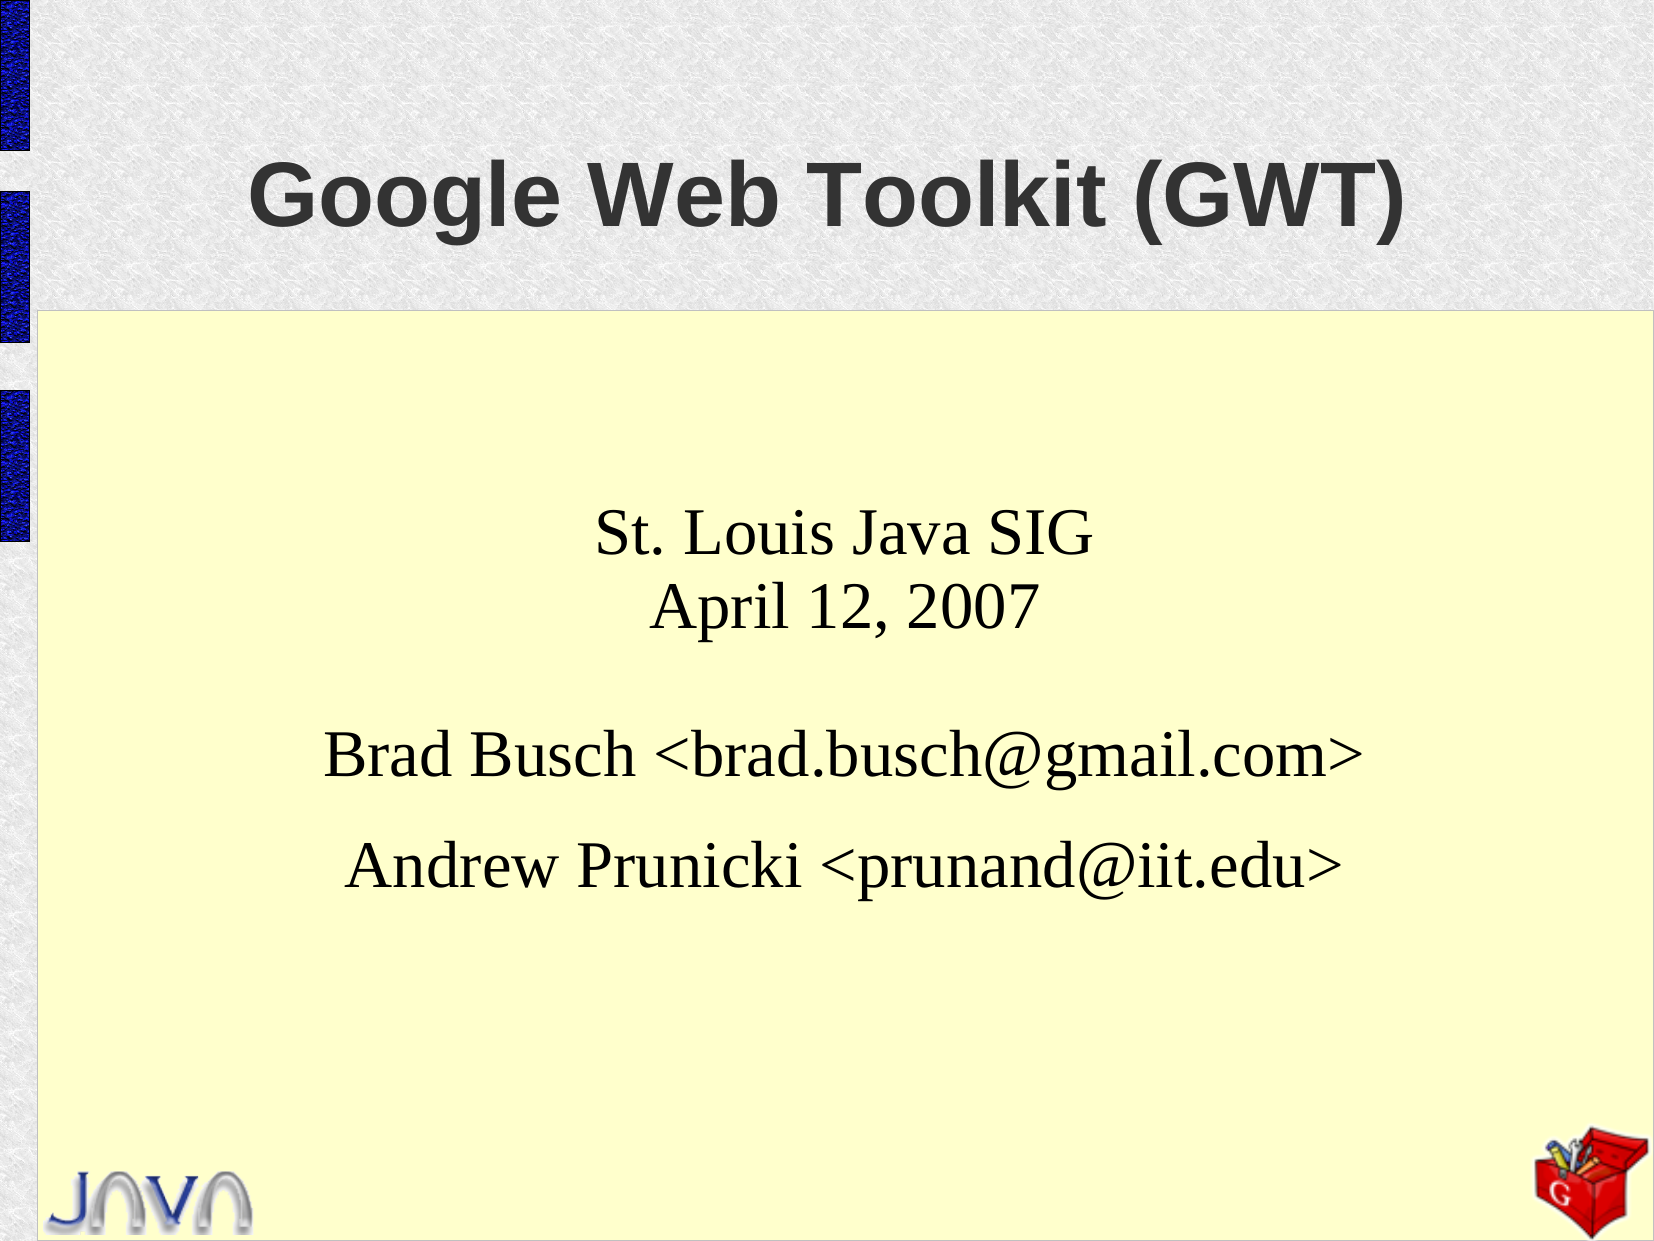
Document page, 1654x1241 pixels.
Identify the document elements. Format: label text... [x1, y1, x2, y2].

title Google Web Toolkit (GWT) [121, 91, 1534, 299]
picture [1, 1, 29, 150]
picture [43, 1162, 263, 1235]
picture [1, 192, 29, 342]
picture [1, 391, 29, 541]
picture [0, 0, 1654, 1241]
subtitle St. Louis Java SIG April 12, 2007 Brad Busch <brad.busch@gmail.com> Andrew Prunicki <prunand@iit.edu> [121, 344, 1534, 1127]
picture [1525, 1118, 1654, 1241]
